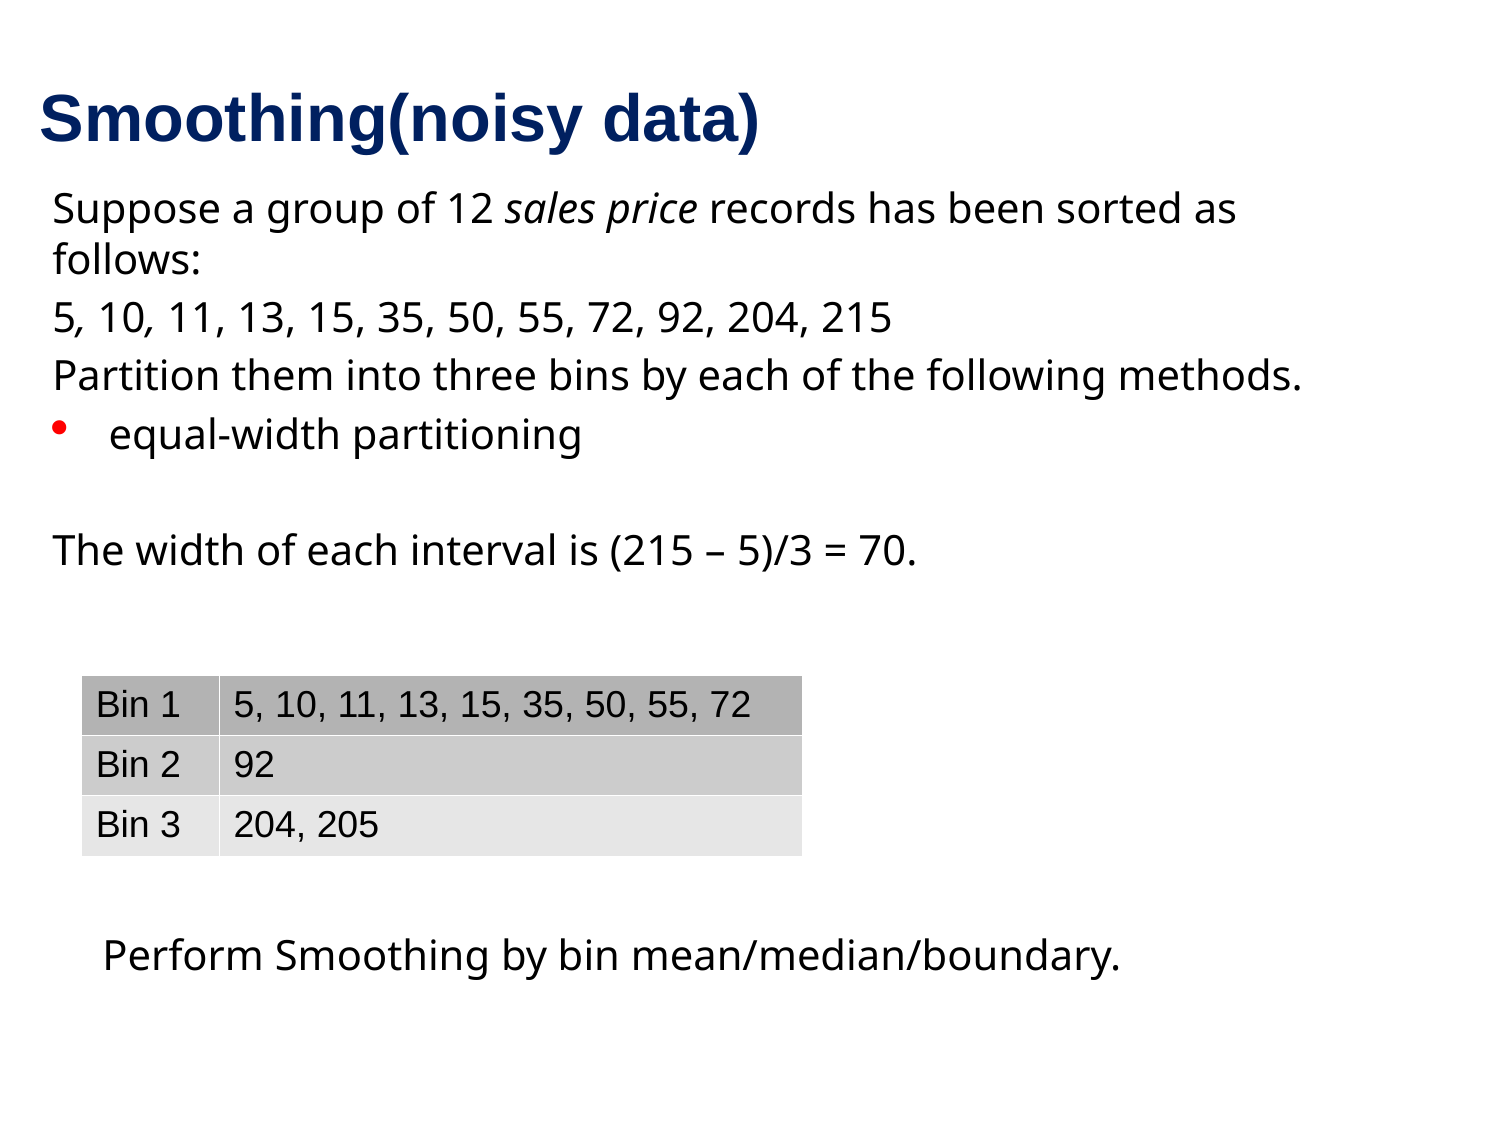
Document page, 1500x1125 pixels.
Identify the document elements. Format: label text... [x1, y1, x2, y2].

title Smoothing(noisy data) [24, 24, 1287, 162]
table_cell 92 [220, 736, 802, 795]
table_cell Bin 3 [82, 796, 219, 856]
table_header Bin 1 [82, 676, 219, 735]
list Suppose a group of 12 sales price records has been sorted as follows: 5, 10, 11, 13, 15, 35, 50, 55, 72, 92, 204, 215 Partition them into three bins by each of the following methods. equal-width partitioning The width of each interval is (215 – 5)/3 = 70. [37, 174, 1379, 1087]
table_cell Bin 2 [82, 736, 219, 795]
table_cell 204, 205 [220, 796, 802, 856]
text_box Perform Smoothing by bin mean/median/boundary. [87, 921, 1387, 987]
table_header 5, 10, 11, 13, 15, 35, 50, 55, 72 [220, 676, 802, 735]
